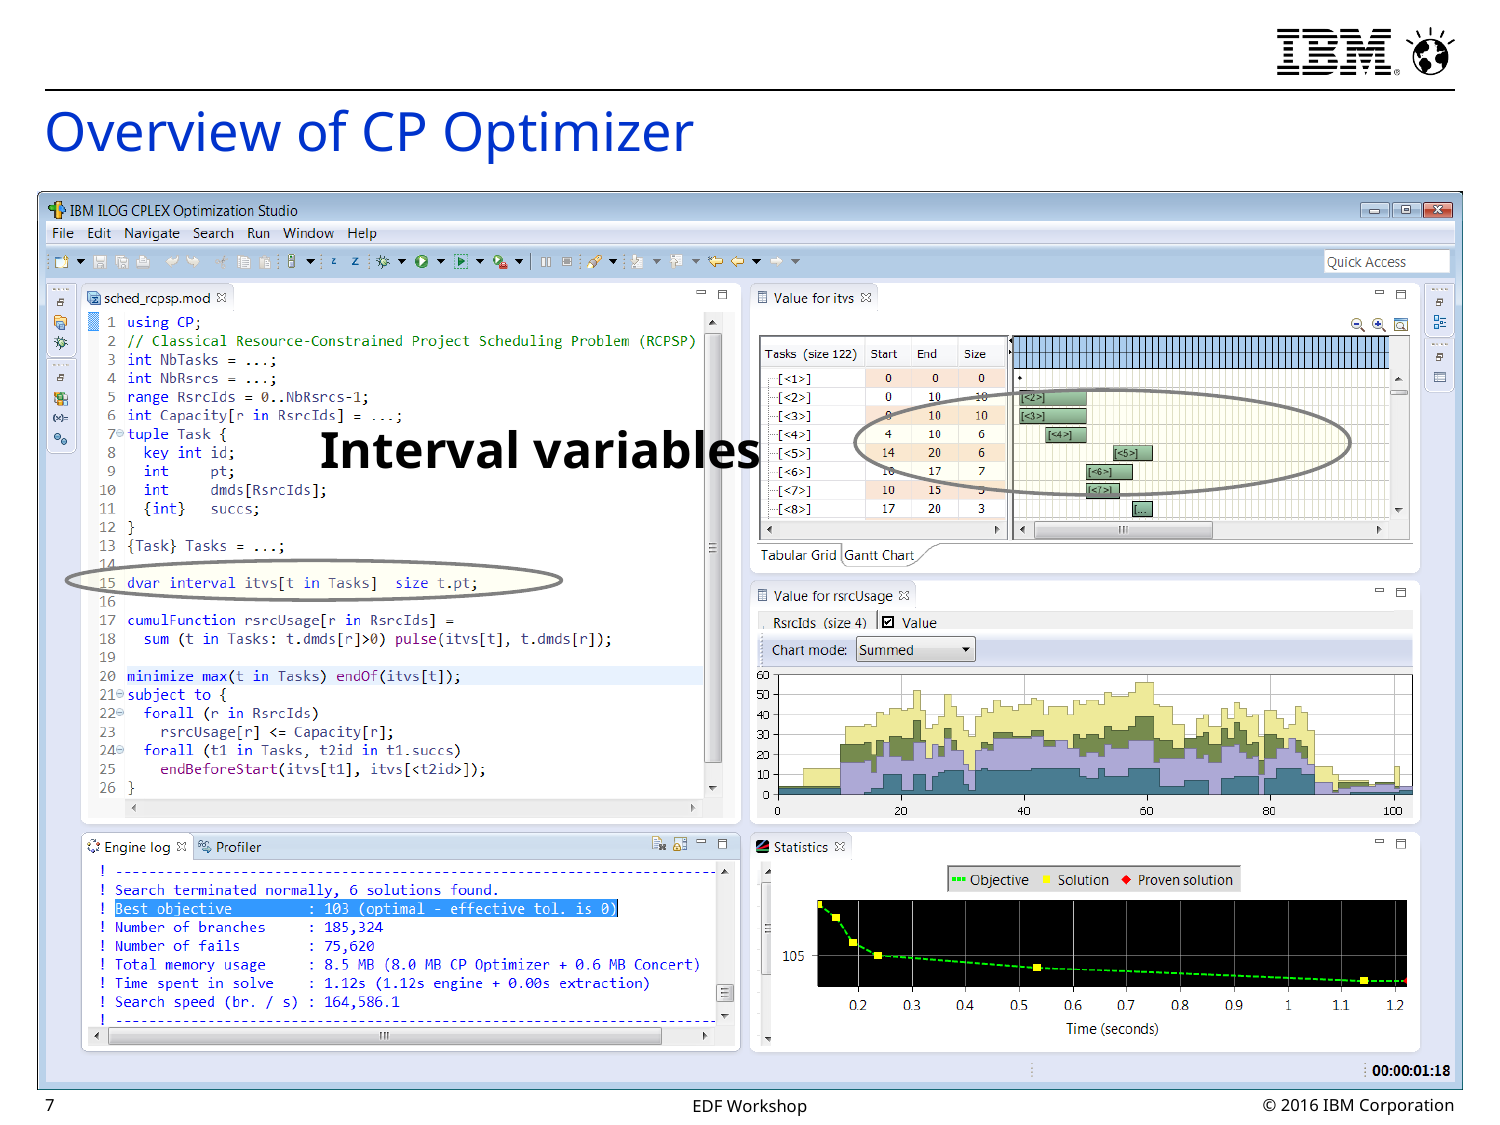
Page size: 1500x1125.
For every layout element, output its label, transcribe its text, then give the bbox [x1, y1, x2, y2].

picture [37, 191, 1463, 1090]
title Overview of CP Optimizer [29, 97, 1455, 203]
text_box [855, 389, 1351, 496]
picture [1260, 10, 1468, 90]
text_box Interval variables [305, 410, 706, 486]
text_box [66, 560, 562, 601]
